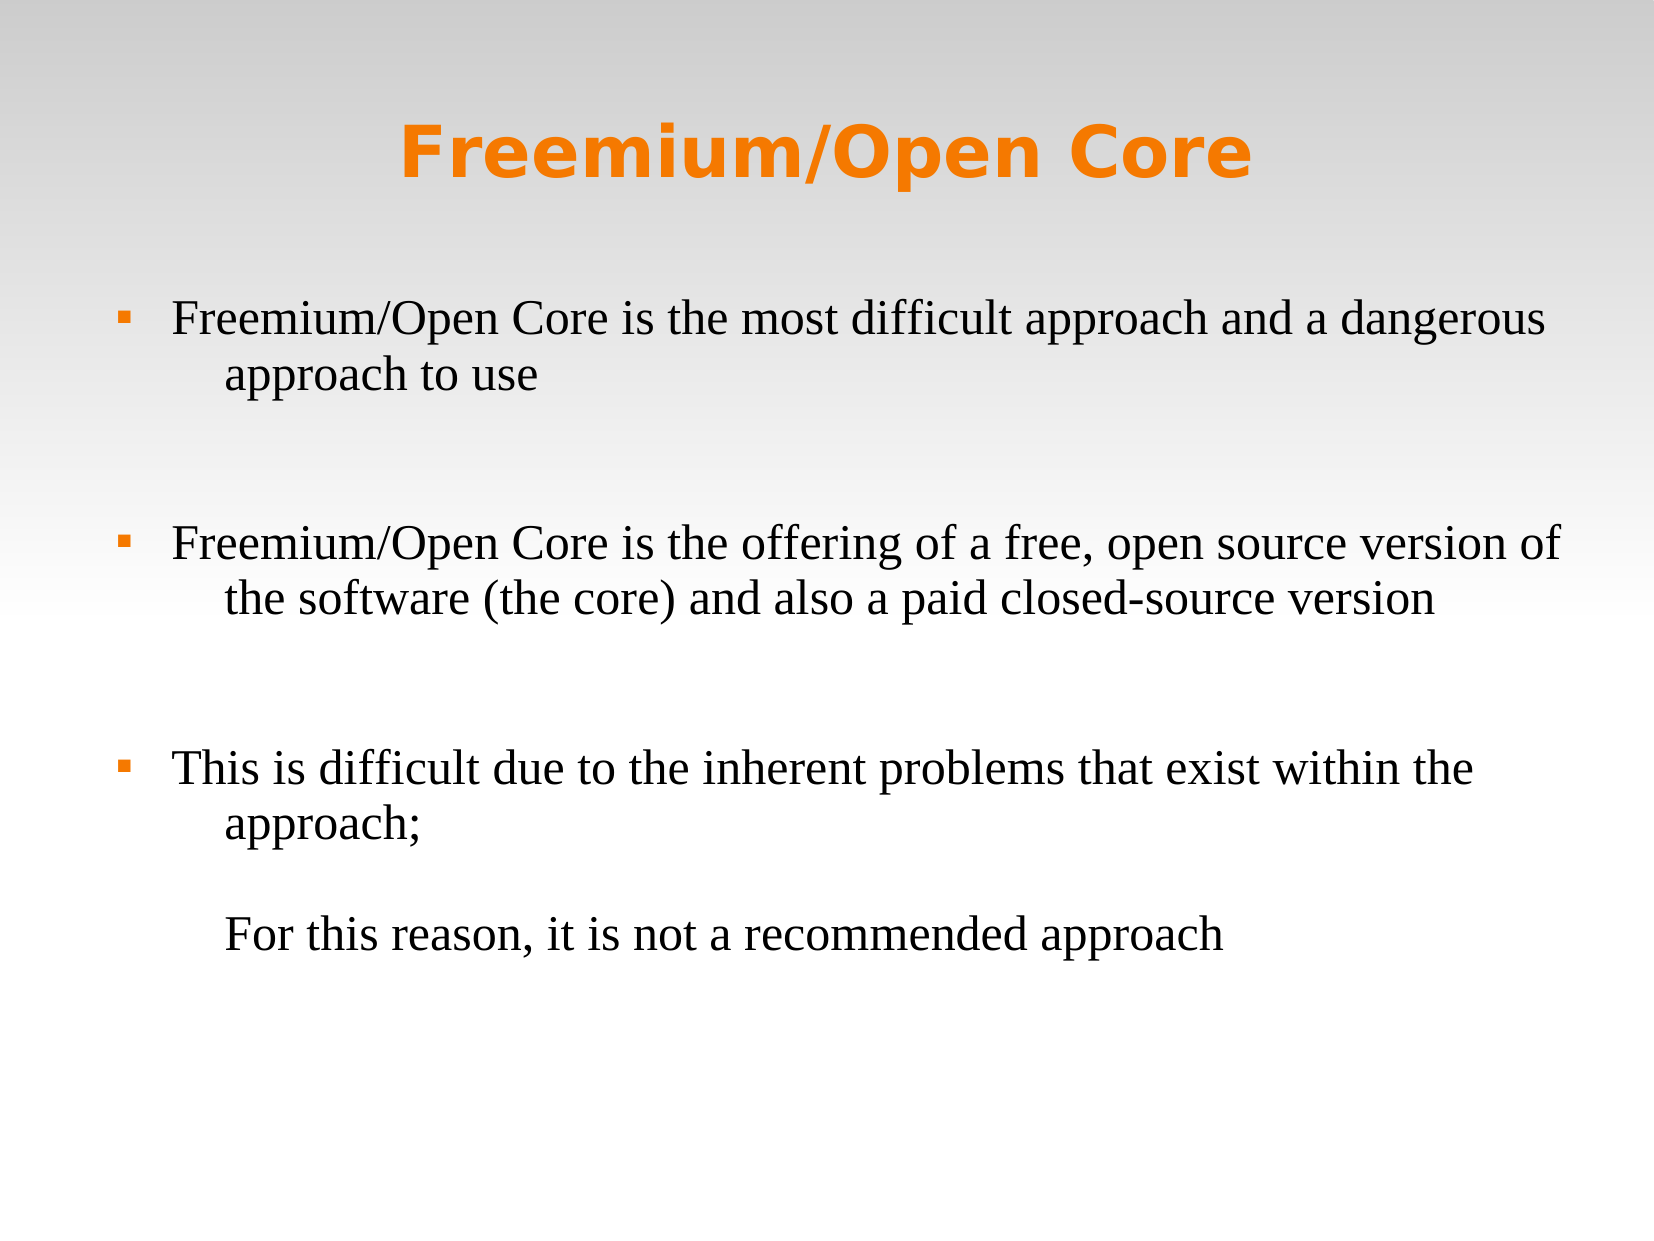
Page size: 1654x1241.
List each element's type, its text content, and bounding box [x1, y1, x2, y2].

list Freemium/Open Core is the most difficult approach and a dangerous approach to use Freemium/Open Core is the offering of a free, open source version of the software (the core) and also a paid closed-source version This is difficult due to the inherent problems that exist within the approach; For this reason, it is not a recommended approach [82, 290, 1571, 1109]
title Freemium/Open Core [82, 49, 1571, 257]
